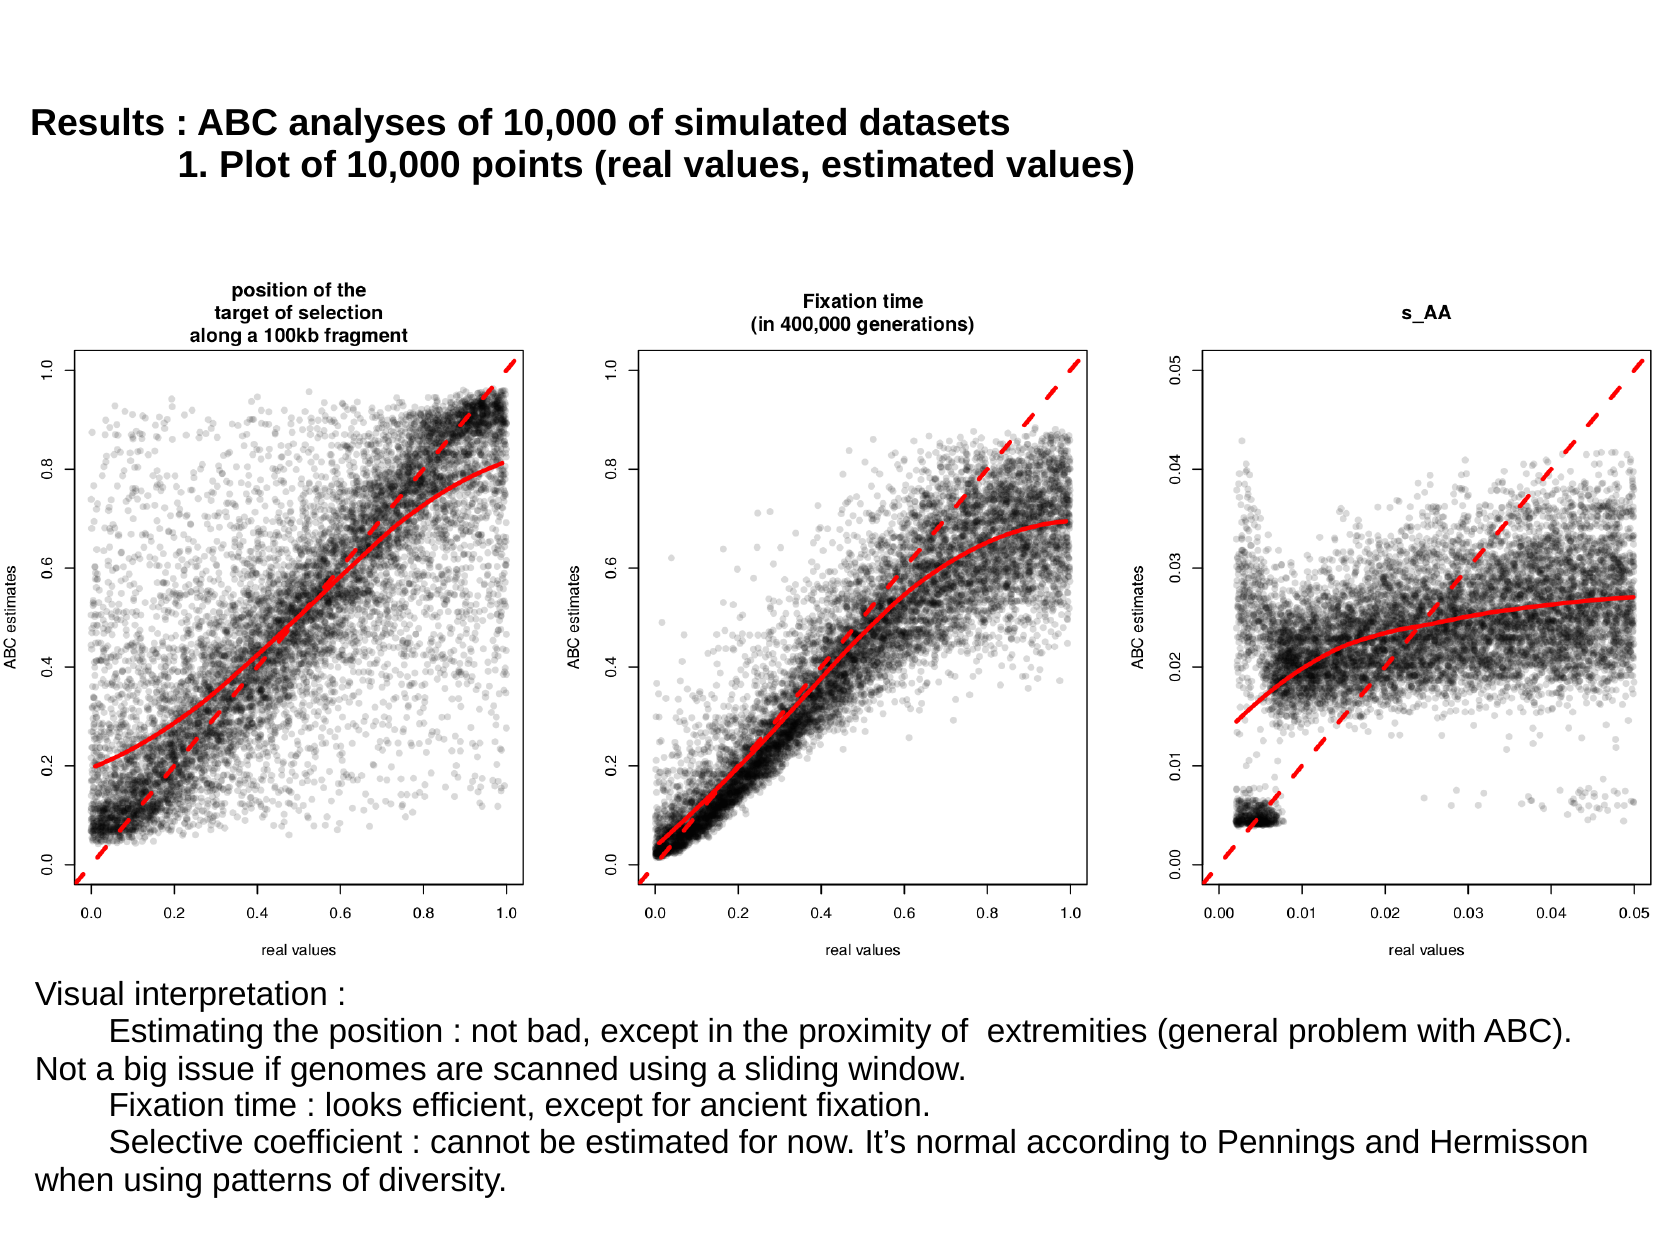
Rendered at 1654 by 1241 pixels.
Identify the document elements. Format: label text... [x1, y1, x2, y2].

picture [0, 275, 1652, 979]
text_box Results : ABC analyses of 10,000 of simulated datasets 1. Plot of 10,000 points (real values, estimated values) [15, 94, 1151, 194]
text_box Visual interpretation : Estimating the position : not bad, except in the proximity of extremities (general problem with ABC). Not a big issue if genomes are scanned using a sliding window. Fixation time : looks efficient, except for ancient fixation. Selective coefficient : cannot be estimated for now. It’s normal according to Pennings and Hermisson when using patterns of diversity. [19, 968, 1606, 1206]
